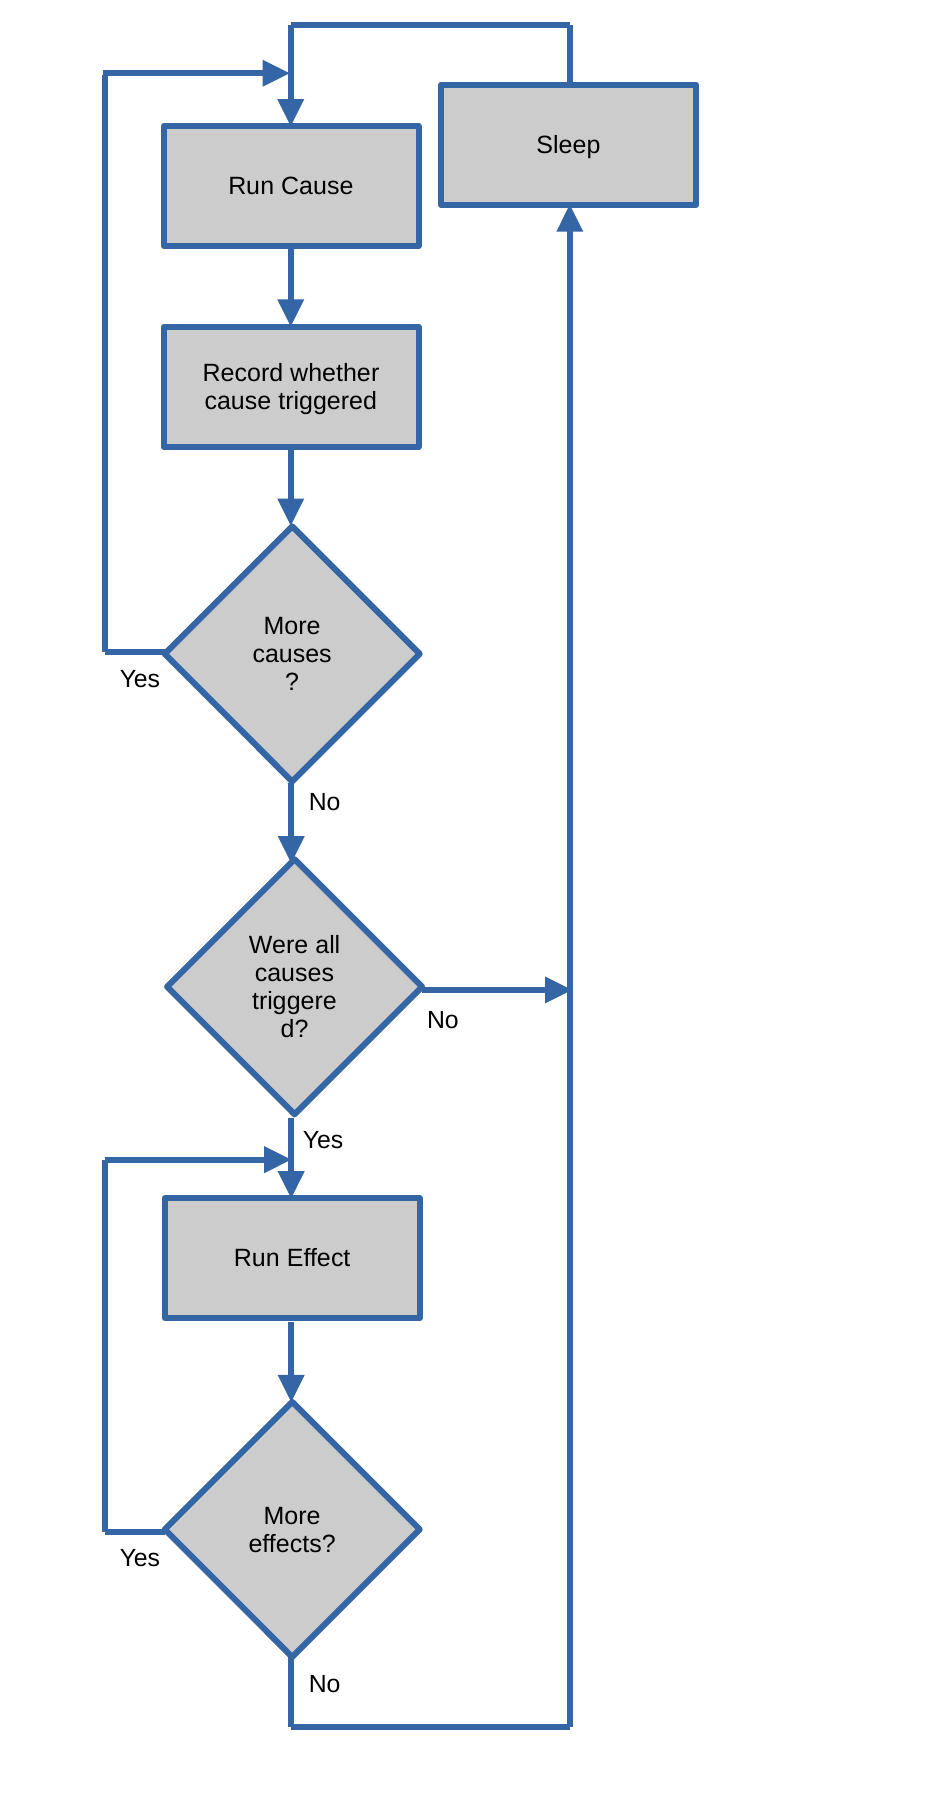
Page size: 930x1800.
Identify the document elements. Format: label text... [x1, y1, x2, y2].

text_box More causes? [165, 526, 420, 782]
text_box No [308, 787, 342, 844]
text_box Yes [119, 1544, 161, 1601]
text_box Yes [302, 1125, 344, 1182]
text_box Run Cause [163, 126, 419, 247]
text_box Run Effect [164, 1198, 420, 1319]
text_box Record whether cause triggered [163, 326, 419, 447]
text_box More effects? [165, 1401, 420, 1657]
text_box Sleep [441, 84, 697, 205]
text_box No [308, 1670, 342, 1727]
text_box Yes [119, 664, 161, 721]
text_box Were all causes triggered? [167, 859, 423, 1115]
text_box No [427, 1006, 460, 1063]
